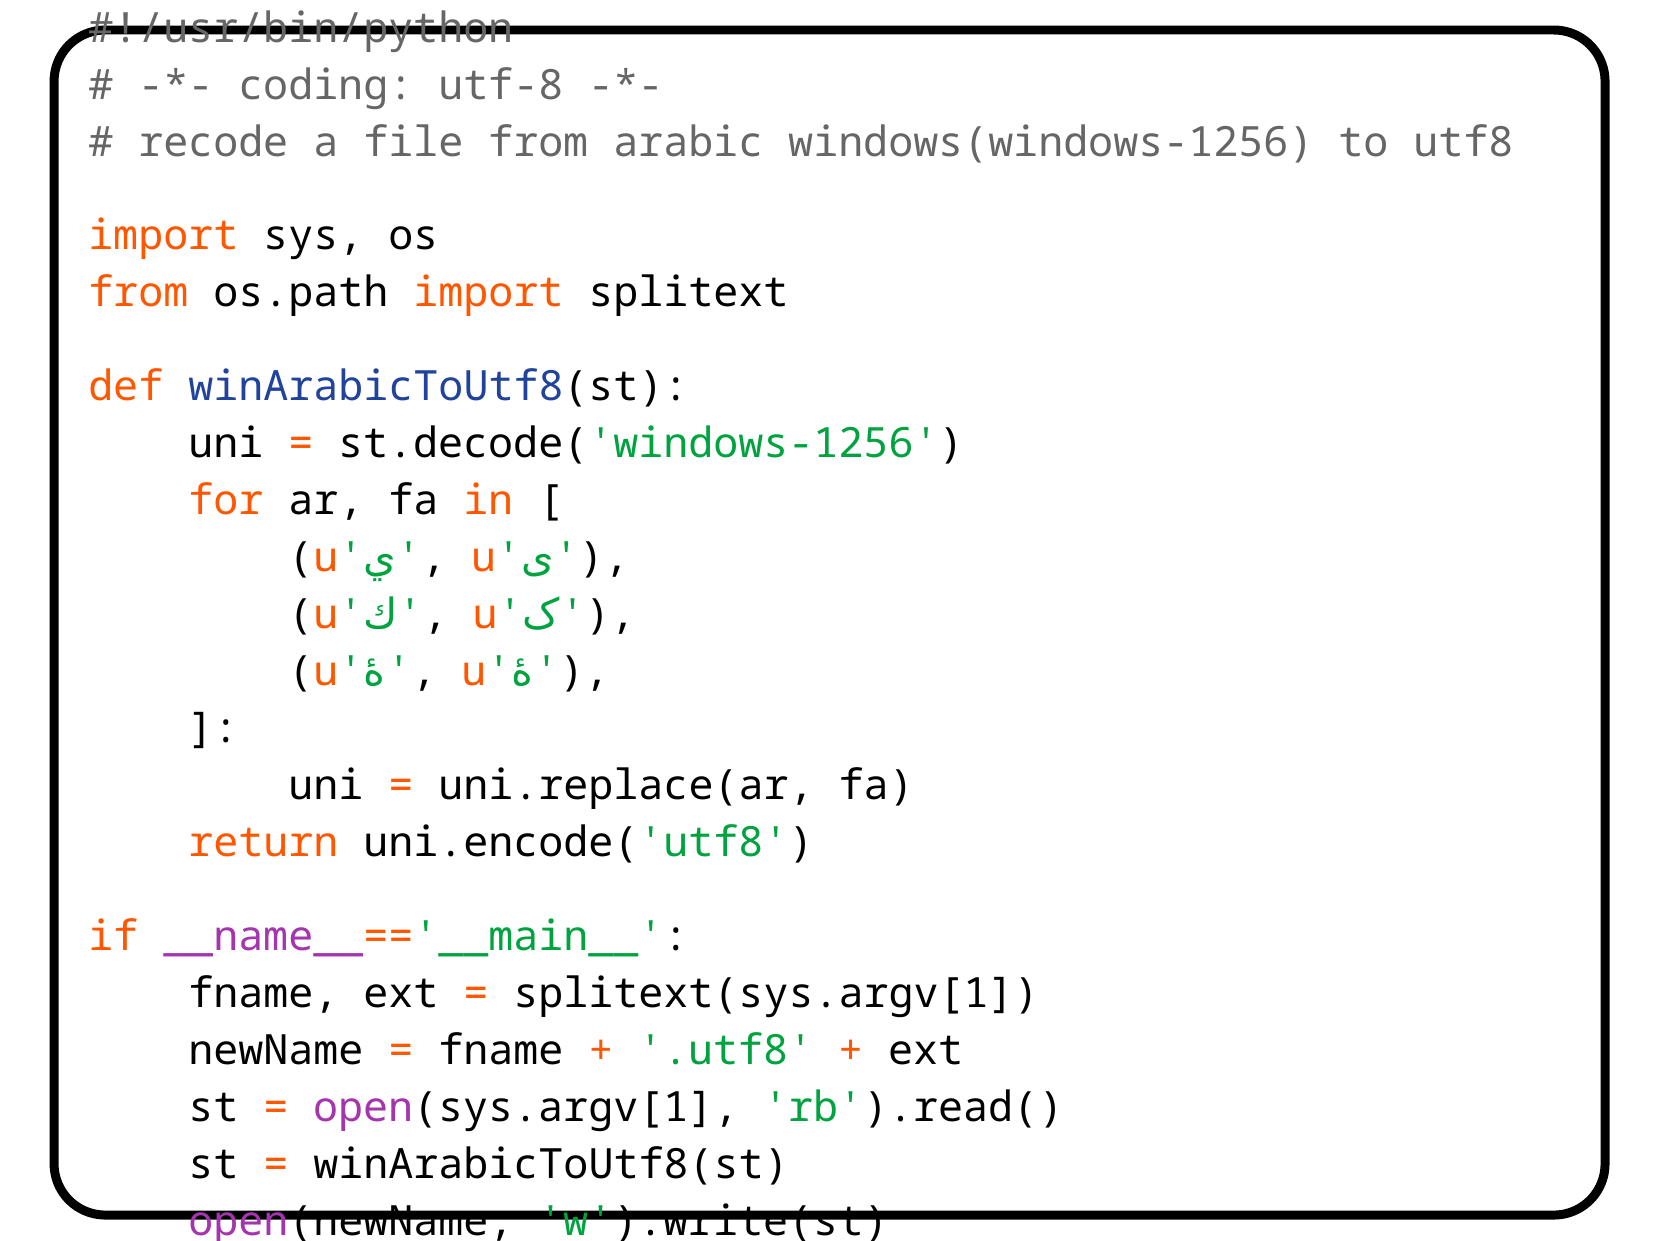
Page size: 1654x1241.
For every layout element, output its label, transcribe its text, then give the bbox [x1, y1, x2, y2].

text_box #!/usr/bin/python # -*- coding: utf-8 -*- # recode a file from arabic windows(windows-1256) to utf8 import sys, os from os.path import splitext def winArabicToUtf8(st): uni = st.decode('windows-1256') for ar, fa in [ (u'ي', u'ی'), (u'ك', u'ک'), (u'ۀ', u'هٔ'), ]: uni = uni.replace(ar, fa) return uni.encode('utf8') if __name__=='__main__': fname, ext = splitext(sys.argv[1]) newName = fname + '.utf8' + ext st = open(sys.argv[1], 'rb').read() st = winArabicToUtf8(st) open(newName, 'w').write(st) [54, 30, 1606, 1216]
